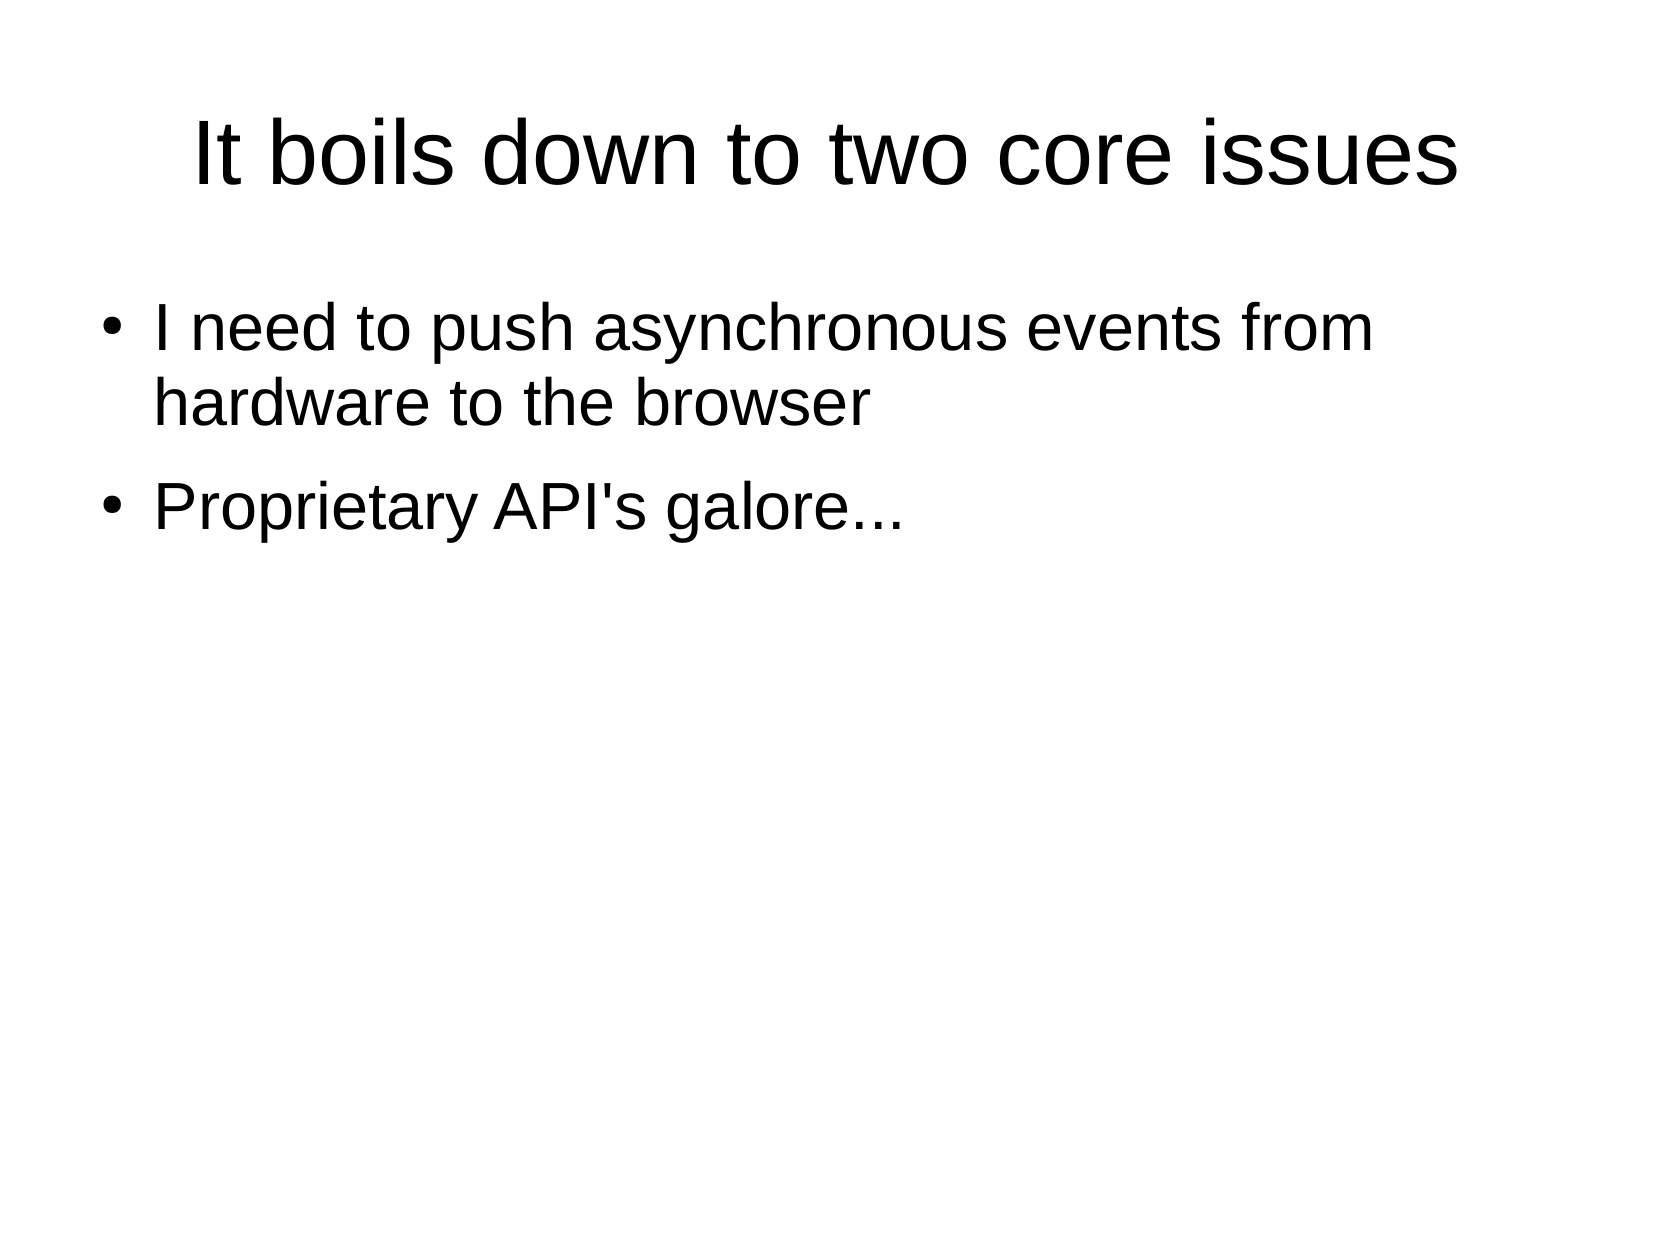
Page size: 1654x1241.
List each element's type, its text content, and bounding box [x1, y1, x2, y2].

list I need to push asynchronous events from hardware to the browser Proprietary API's galore... [82, 290, 1571, 1010]
title It boils down to two core issues [82, 49, 1571, 257]
